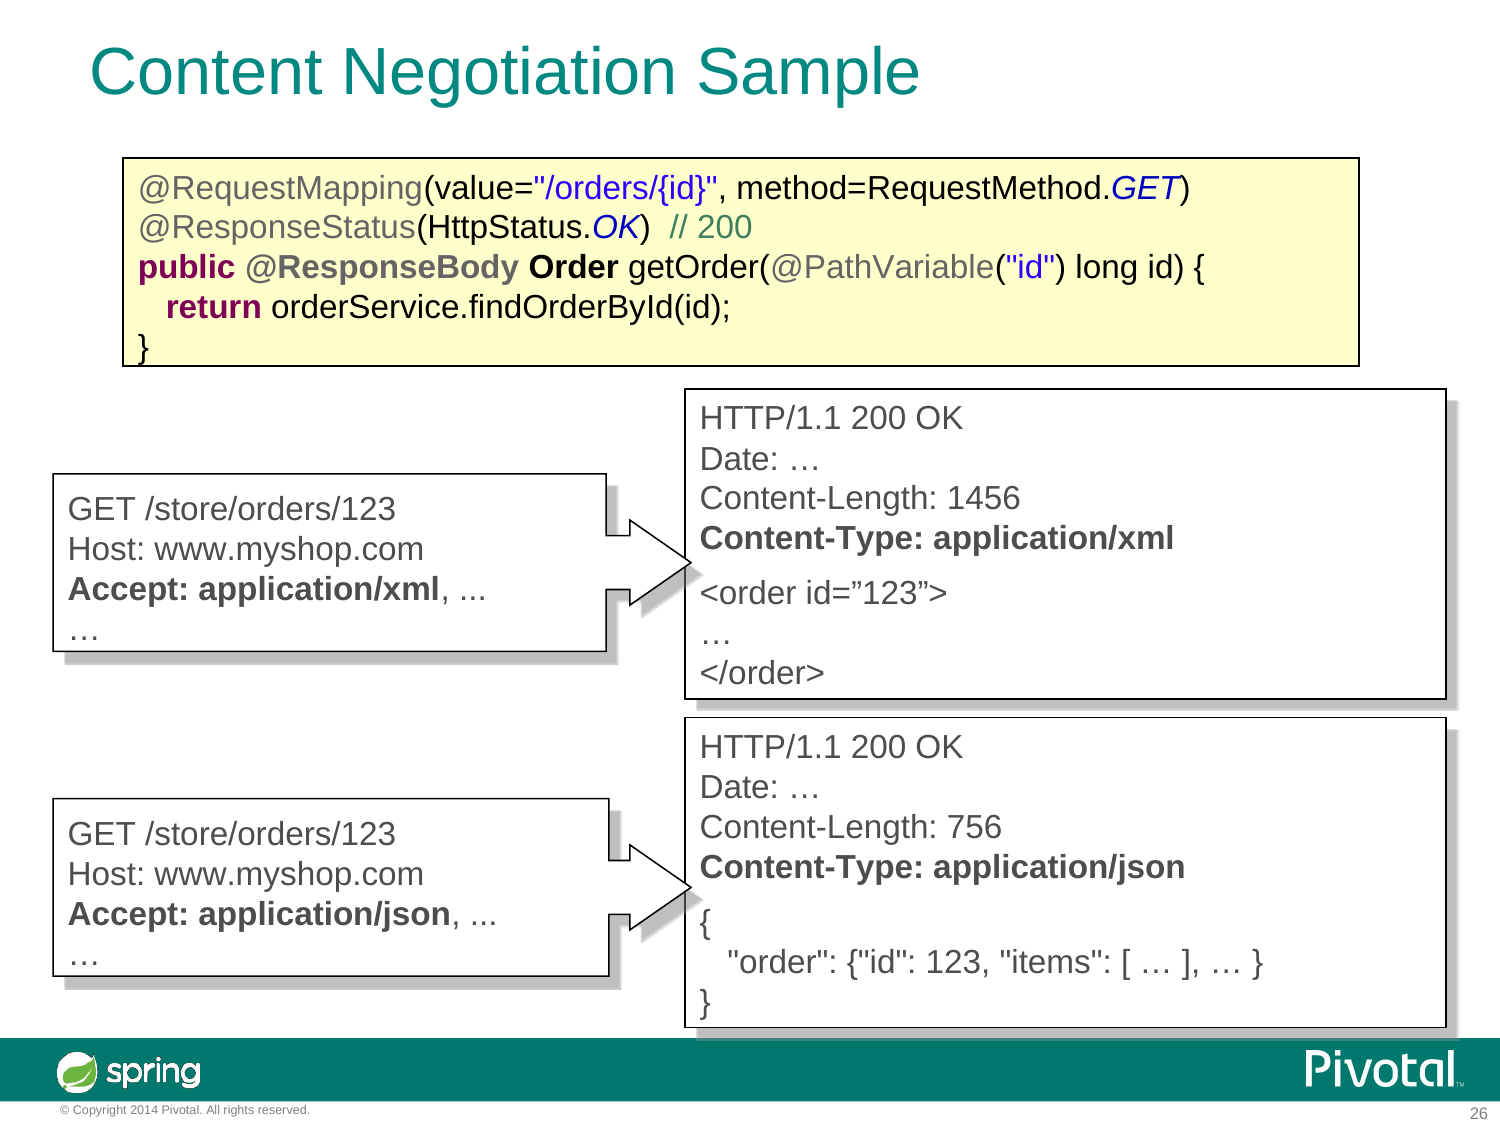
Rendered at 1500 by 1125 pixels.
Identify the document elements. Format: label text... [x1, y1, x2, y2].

text_box @RequestMapping(value="/orders/{id}", method=RequestMethod.GET) @ResponseStatus(HttpStatus.OK) // 200 public @ResponseBody Order getOrder(@PathVariable("id") long id) { return orderService.findOrderById(id); } [123, 158, 1359, 366]
text_box GET /store/orders/123 Host: www.myshop.com Accept: application/xml, ... … [53, 473, 692, 652]
text_box GET /store/orders/123 Host: www.myshop.com Accept: application/json, ... … [53, 798, 692, 977]
text_box HTTP/1.1 200 OK Date: … Content-Length: 1456 Content-Type: application/xml <order id=”123”> … </order> [684, 388, 1446, 699]
picture [1306, 1050, 1464, 1087]
title Content Negotiation Sample [75, 0, 1426, 162]
picture [32, 1041, 210, 1103]
text_box HTTP/1.1 200 OK Date: … Content-Length: 756 Content-Type: application/json { "order": {"id": 123, "items": [ … ], … } } [684, 717, 1446, 1028]
